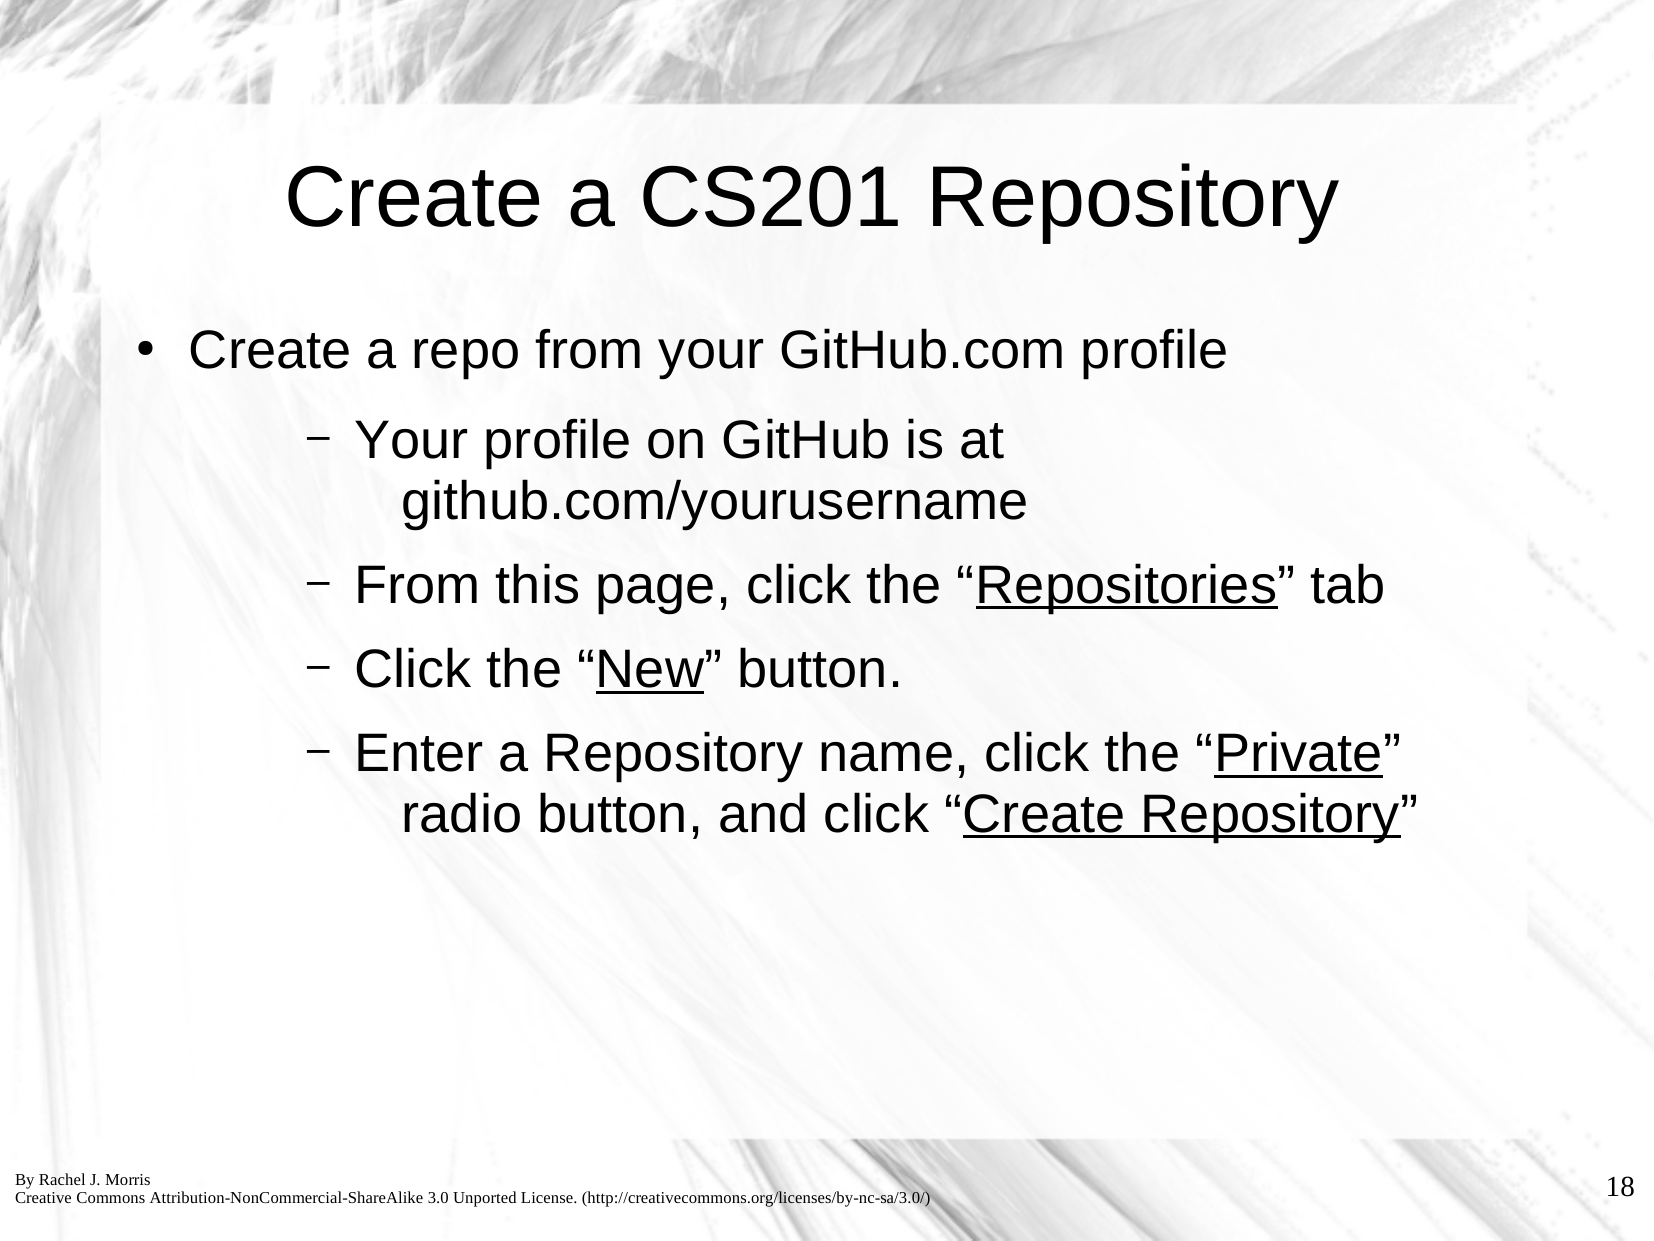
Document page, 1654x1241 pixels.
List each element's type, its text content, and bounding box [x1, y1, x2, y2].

title Create a CS201 Repository [118, 112, 1506, 281]
picture [0, 0, 1654, 1241]
list Create a repo from your GitHub.com profile Your profile on GitHub is at github.com/yourusername From this page, click the “Repositories” tab Click the “New” button. Enter a Repository name, click the “Private” radio button, and click “Create Repository” [118, 319, 1498, 1084]
